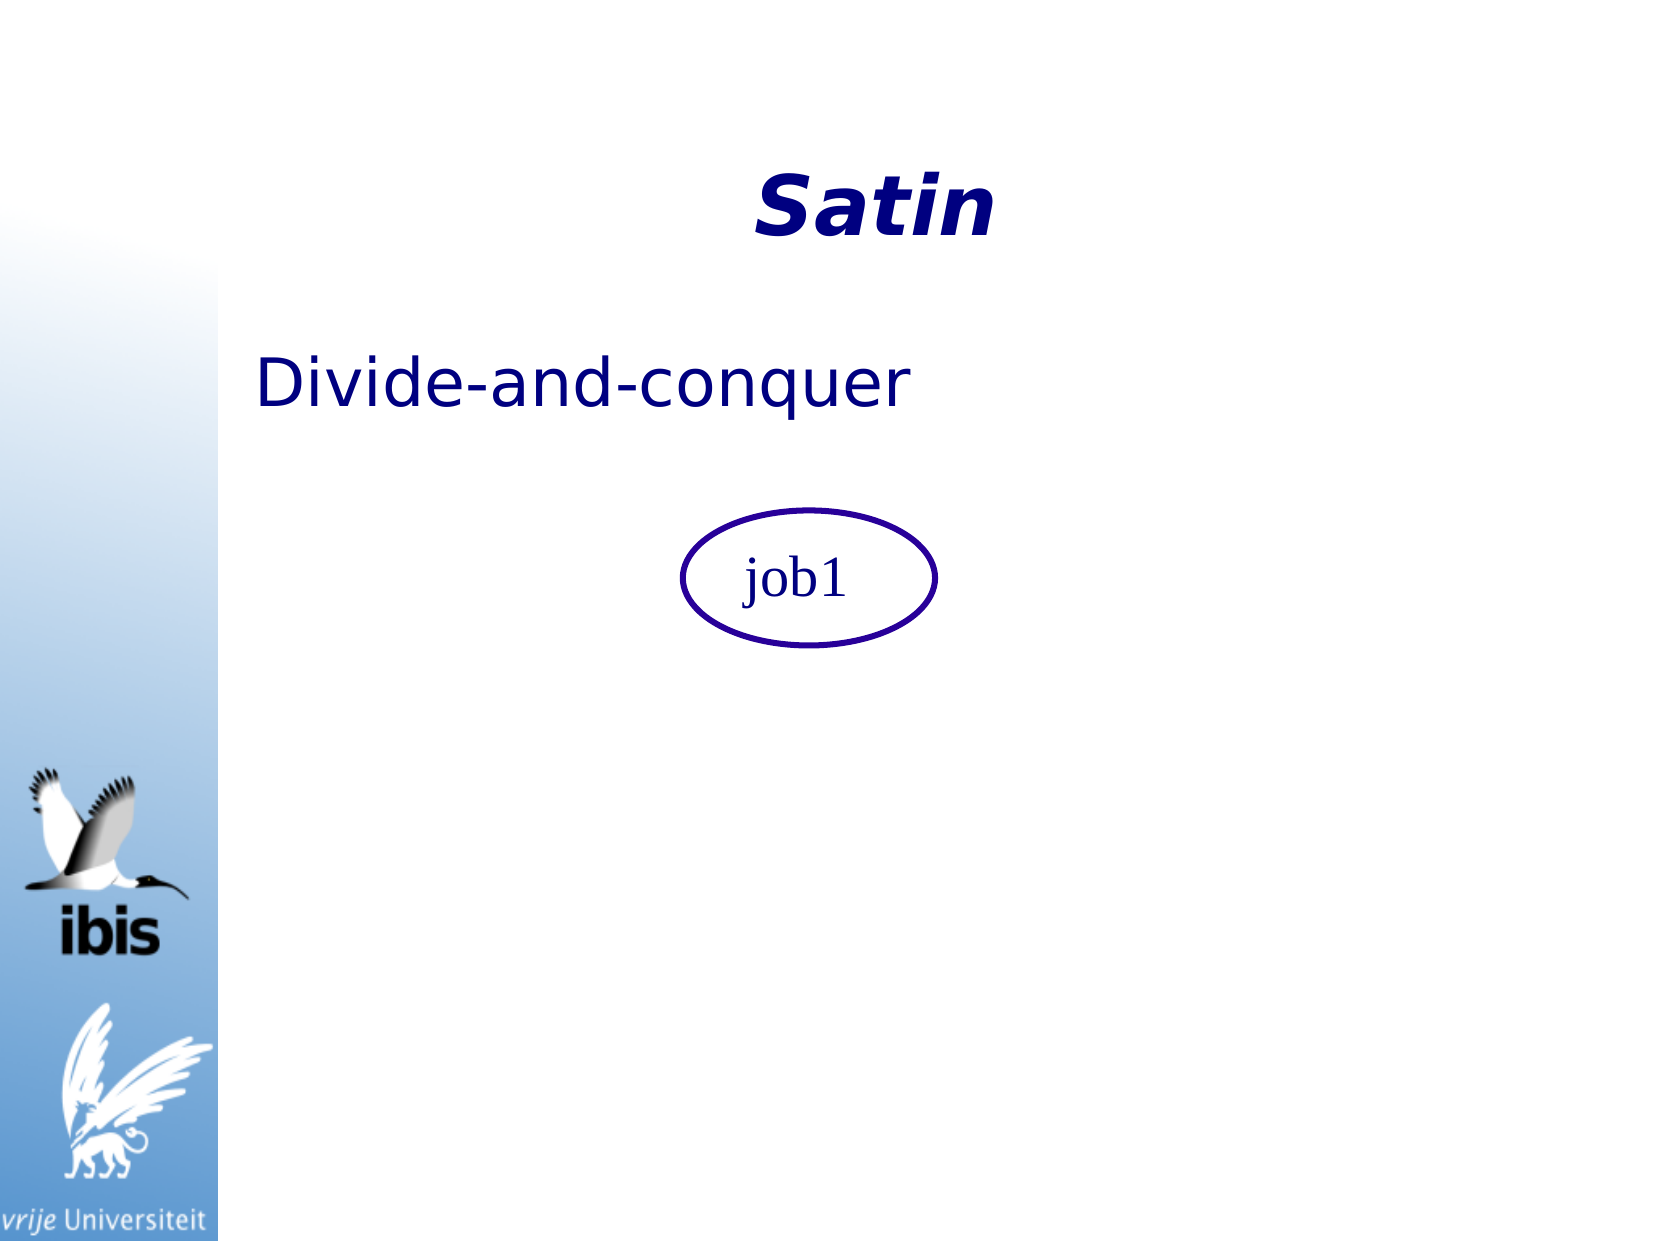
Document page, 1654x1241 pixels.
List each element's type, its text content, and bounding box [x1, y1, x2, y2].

picture [0, 0, 218, 1241]
text_box [682, 510, 936, 646]
list Divide-and-conquer [236, 344, 1534, 1196]
text_box job1 [744, 544, 847, 610]
title Satin [219, 102, 1534, 311]
